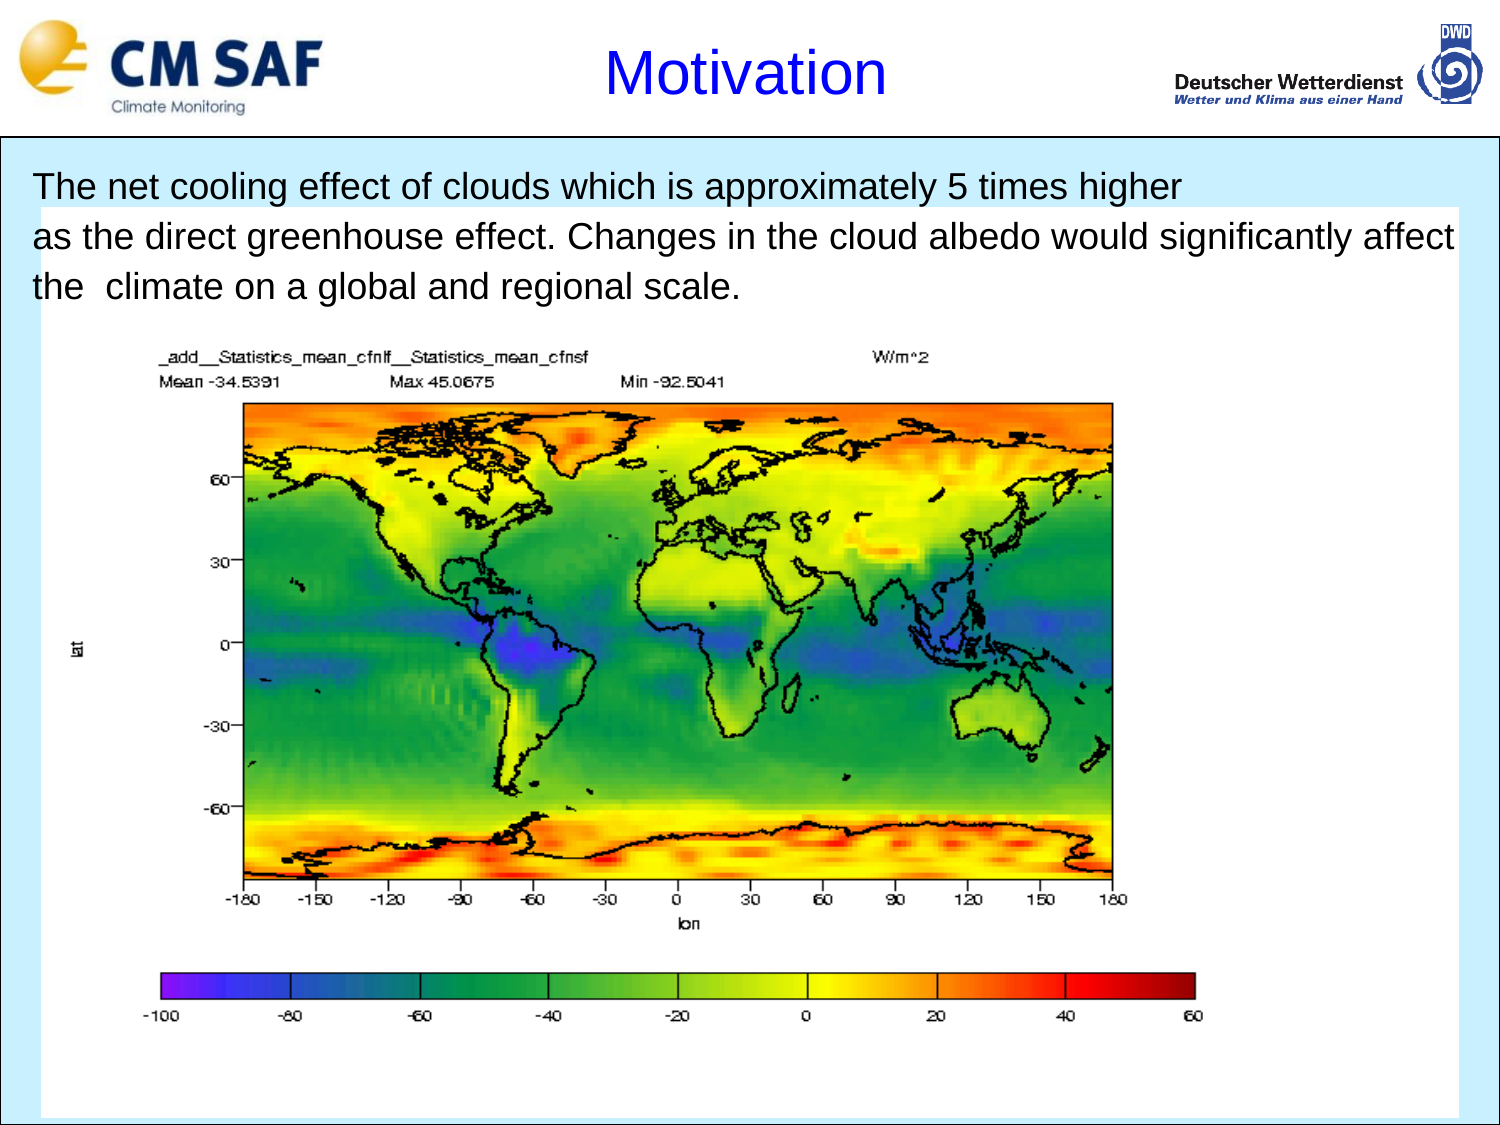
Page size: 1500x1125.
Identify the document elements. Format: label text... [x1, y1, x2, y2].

picture [1175, 24, 1483, 104]
picture [17, 19, 325, 117]
text_box Motivation [310, 42, 1307, 121]
text_box The net cooling effect of clouds which is approximately 5 times higher as the direct greenhouse effect. Changes in the cloud albedo would significantly affect the climate on a global and regional scale. [17, 148, 1500, 316]
picture [41, 316, 1459, 1118]
